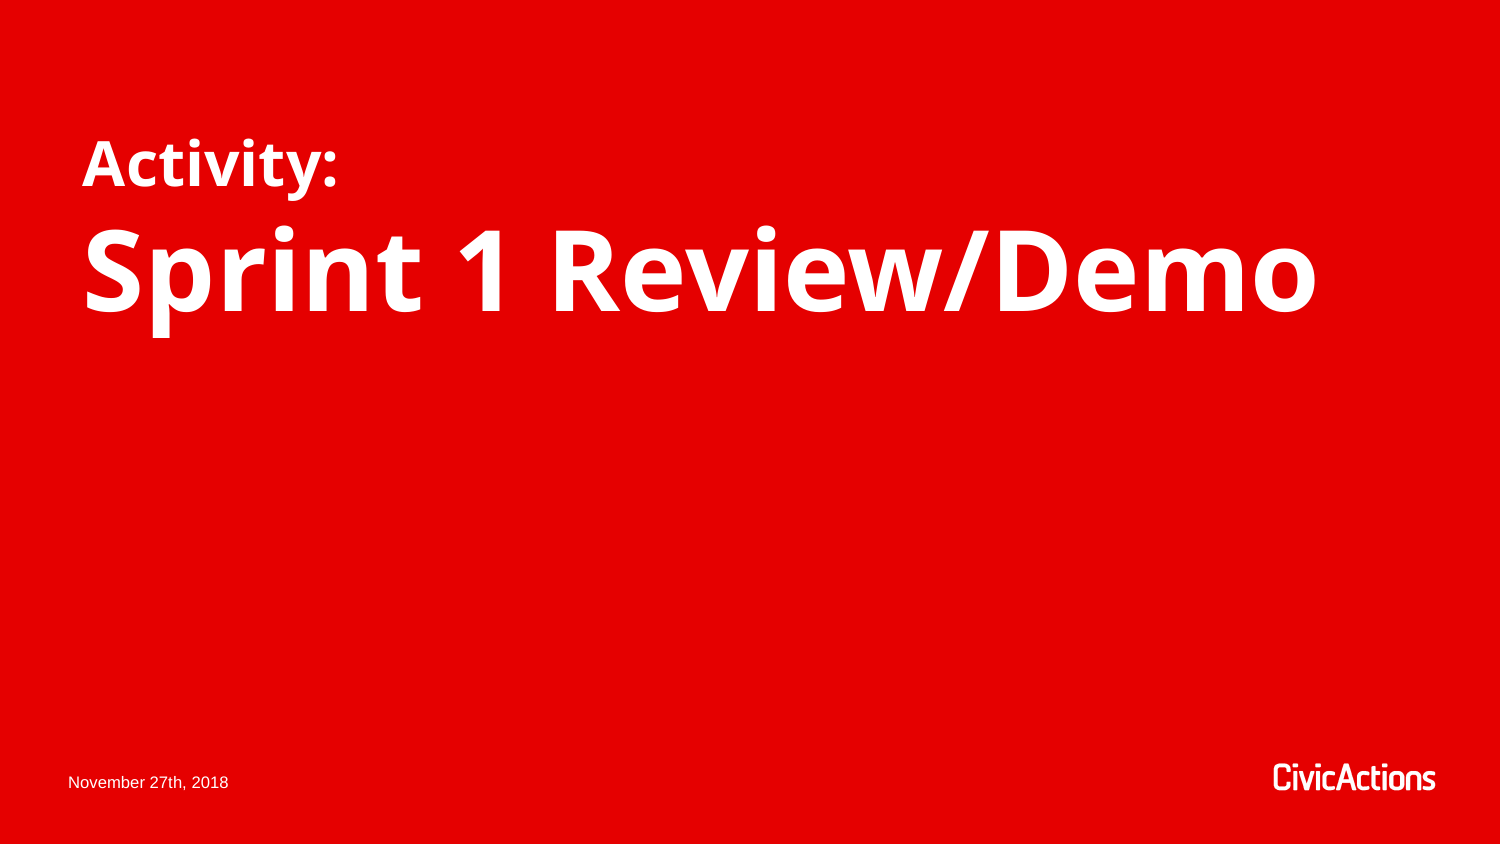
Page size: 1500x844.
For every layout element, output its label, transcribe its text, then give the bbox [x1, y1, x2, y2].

title Activity: Sprint 1 Review/Demo [73, 114, 1354, 470]
picture [1271, 758, 1438, 795]
